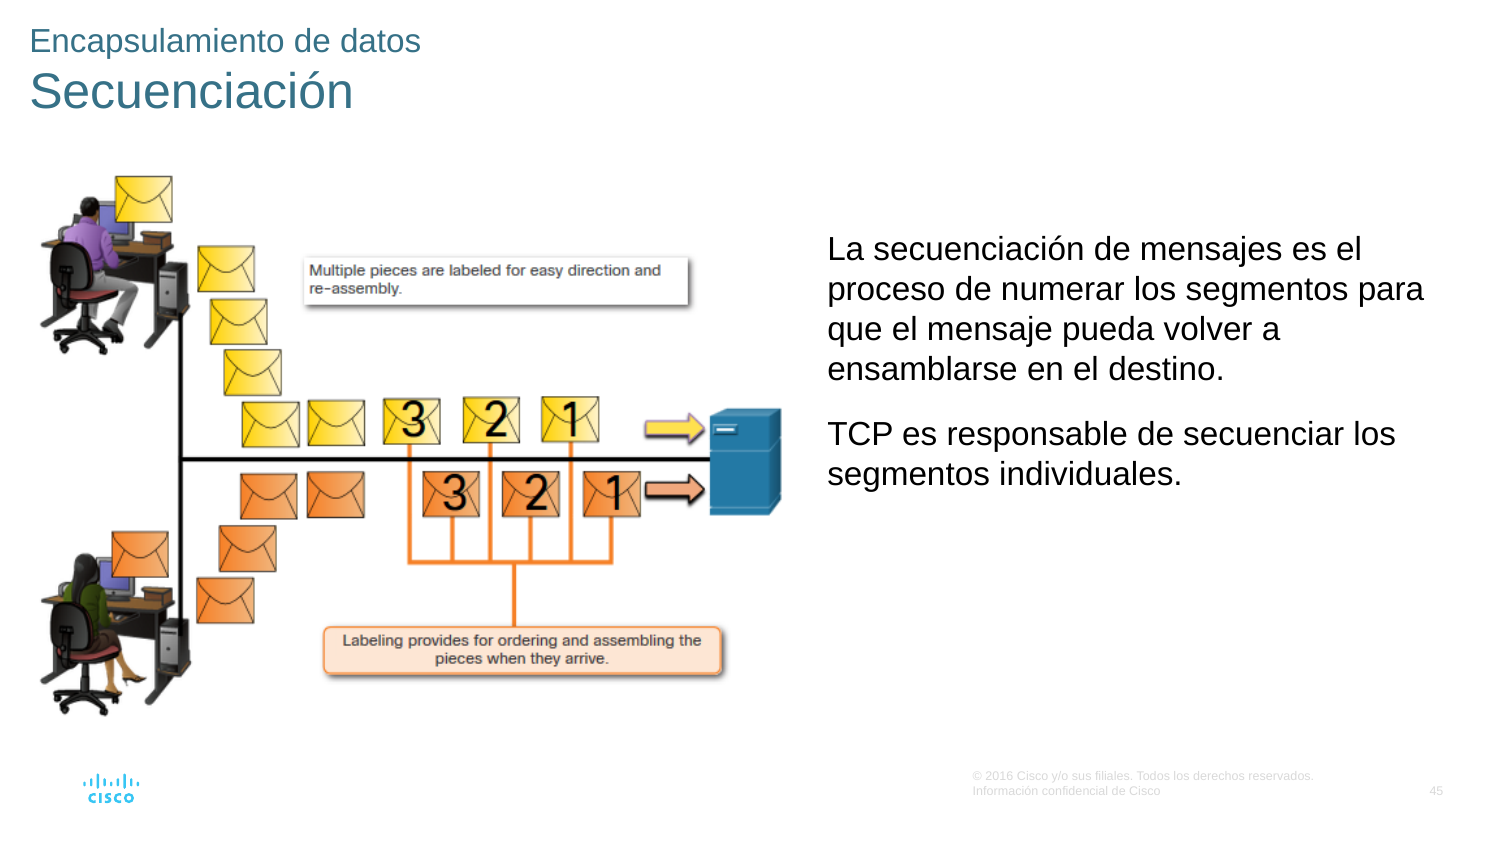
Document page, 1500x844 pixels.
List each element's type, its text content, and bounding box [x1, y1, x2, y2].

list La secuenciación de mensajes es el proceso de numerar los segmentos para que el mensaje pueda volver a ensamblarse en el destino. TCP es responsable de secuenciar los segmentos individuales. [812, 219, 1500, 736]
title Encapsulamiento de datos Secuenciación [14, 6, 1500, 131]
picture [31, 158, 796, 736]
